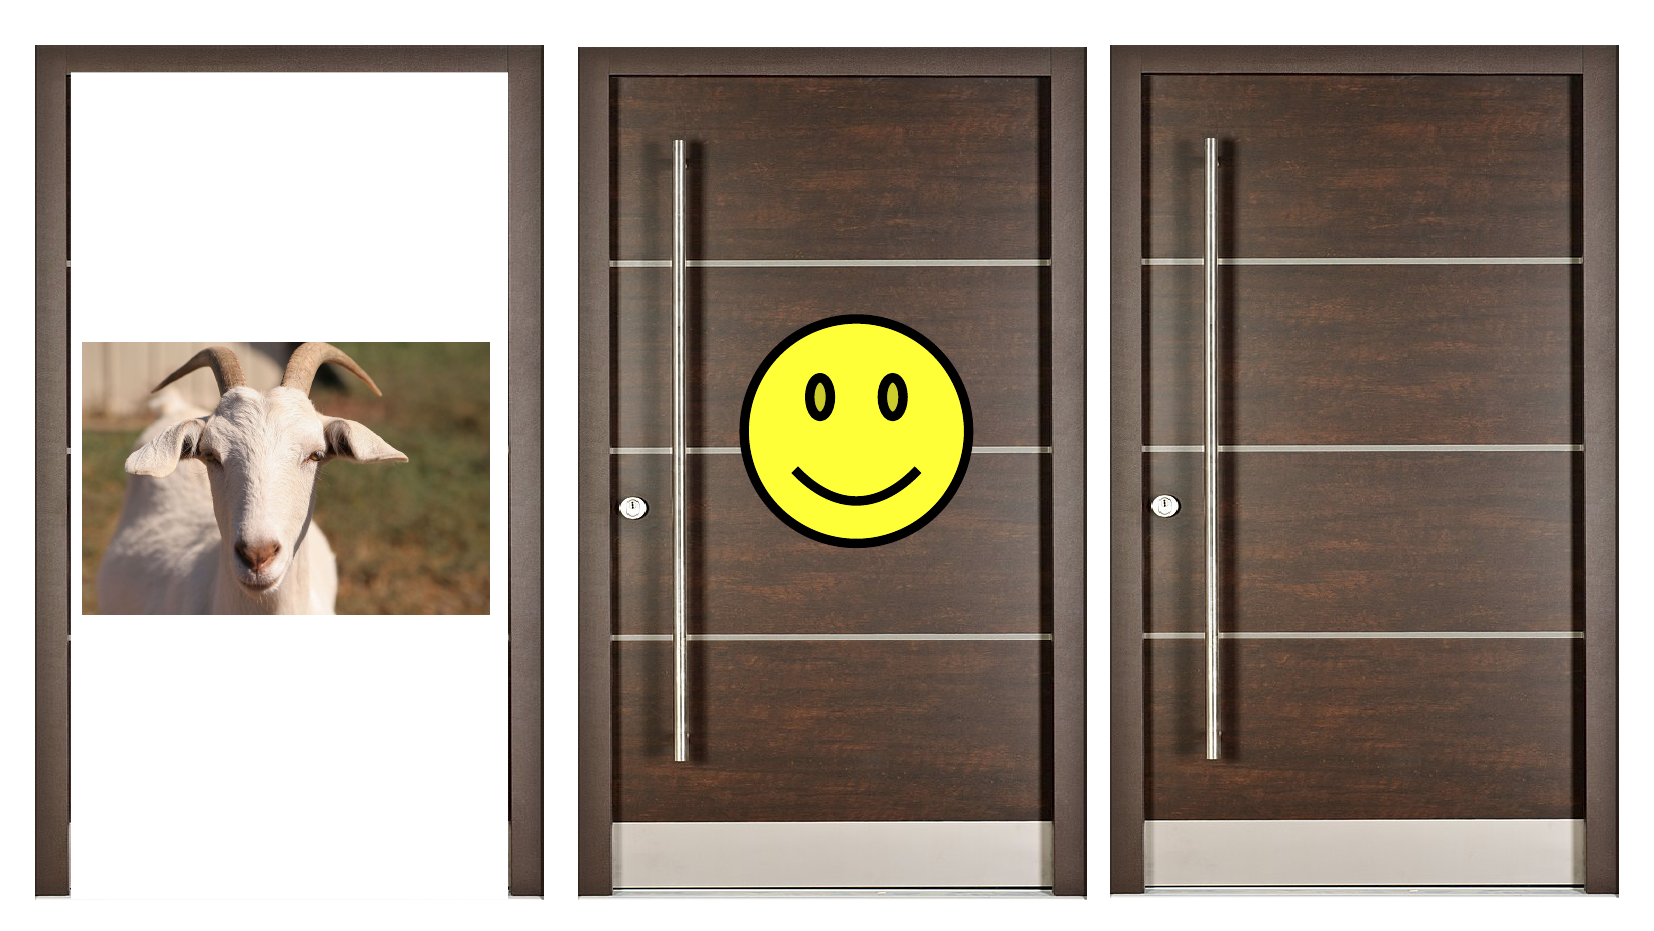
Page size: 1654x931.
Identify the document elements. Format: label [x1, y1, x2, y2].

text_box [70, 72, 508, 900]
picture [578, 47, 1087, 900]
picture [1110, 45, 1619, 898]
picture [82, 342, 490, 615]
picture [35, 45, 544, 900]
text_box [744, 318, 969, 544]
